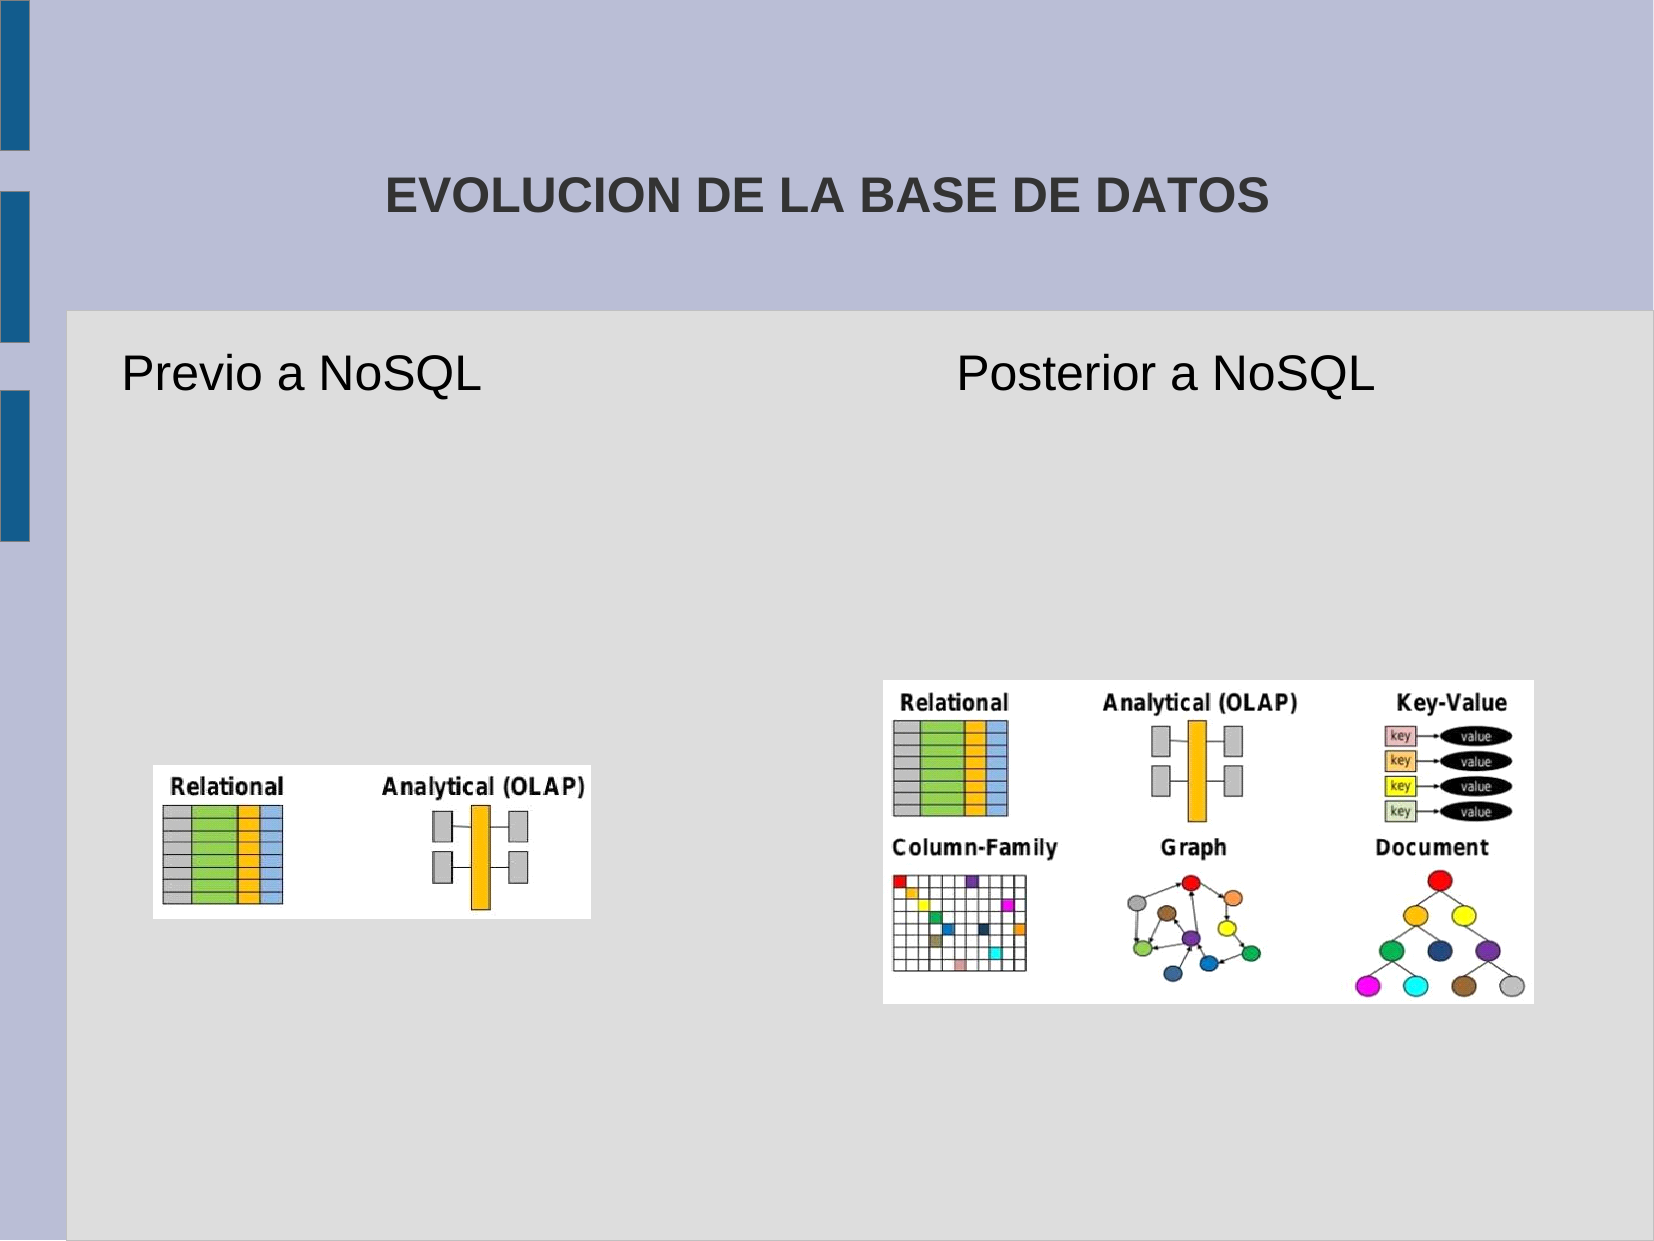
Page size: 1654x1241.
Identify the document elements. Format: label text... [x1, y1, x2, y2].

list Previo a NoSQL Posterior a NoSQL [121, 344, 1534, 1127]
title EVOLUCION DE LA BASE DE DATOS [121, 91, 1534, 299]
picture [153, 680, 1534, 1004]
